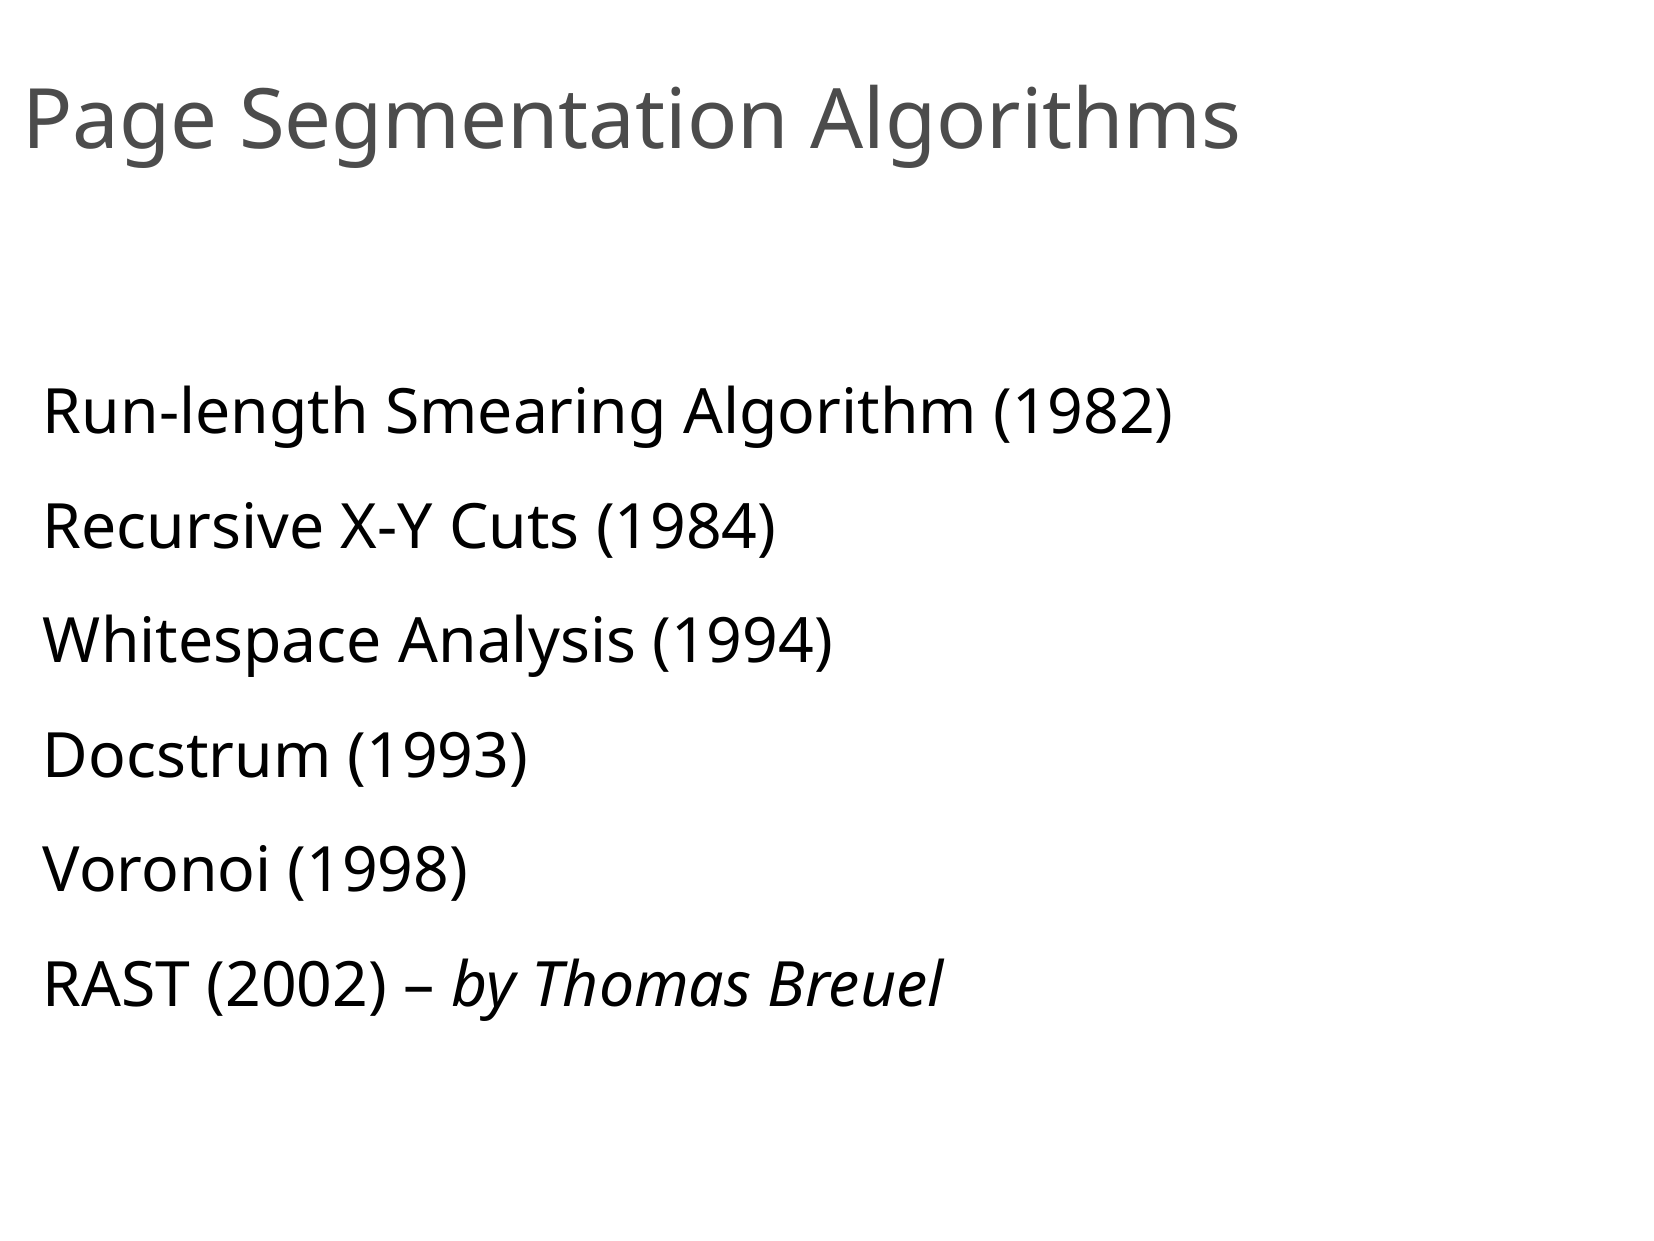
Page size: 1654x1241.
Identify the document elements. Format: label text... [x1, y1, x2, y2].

title Page Segmentation Algorithms [22, 26, 1654, 205]
list Run-length Smearing Algorithm (1982) Recursive X-Y Cuts (1984) Whitespace Analysis (1994) Docstrum (1993) Voronoi (1998) RAST (2002) – by Thomas Breuel [25, 233, 1654, 1158]
